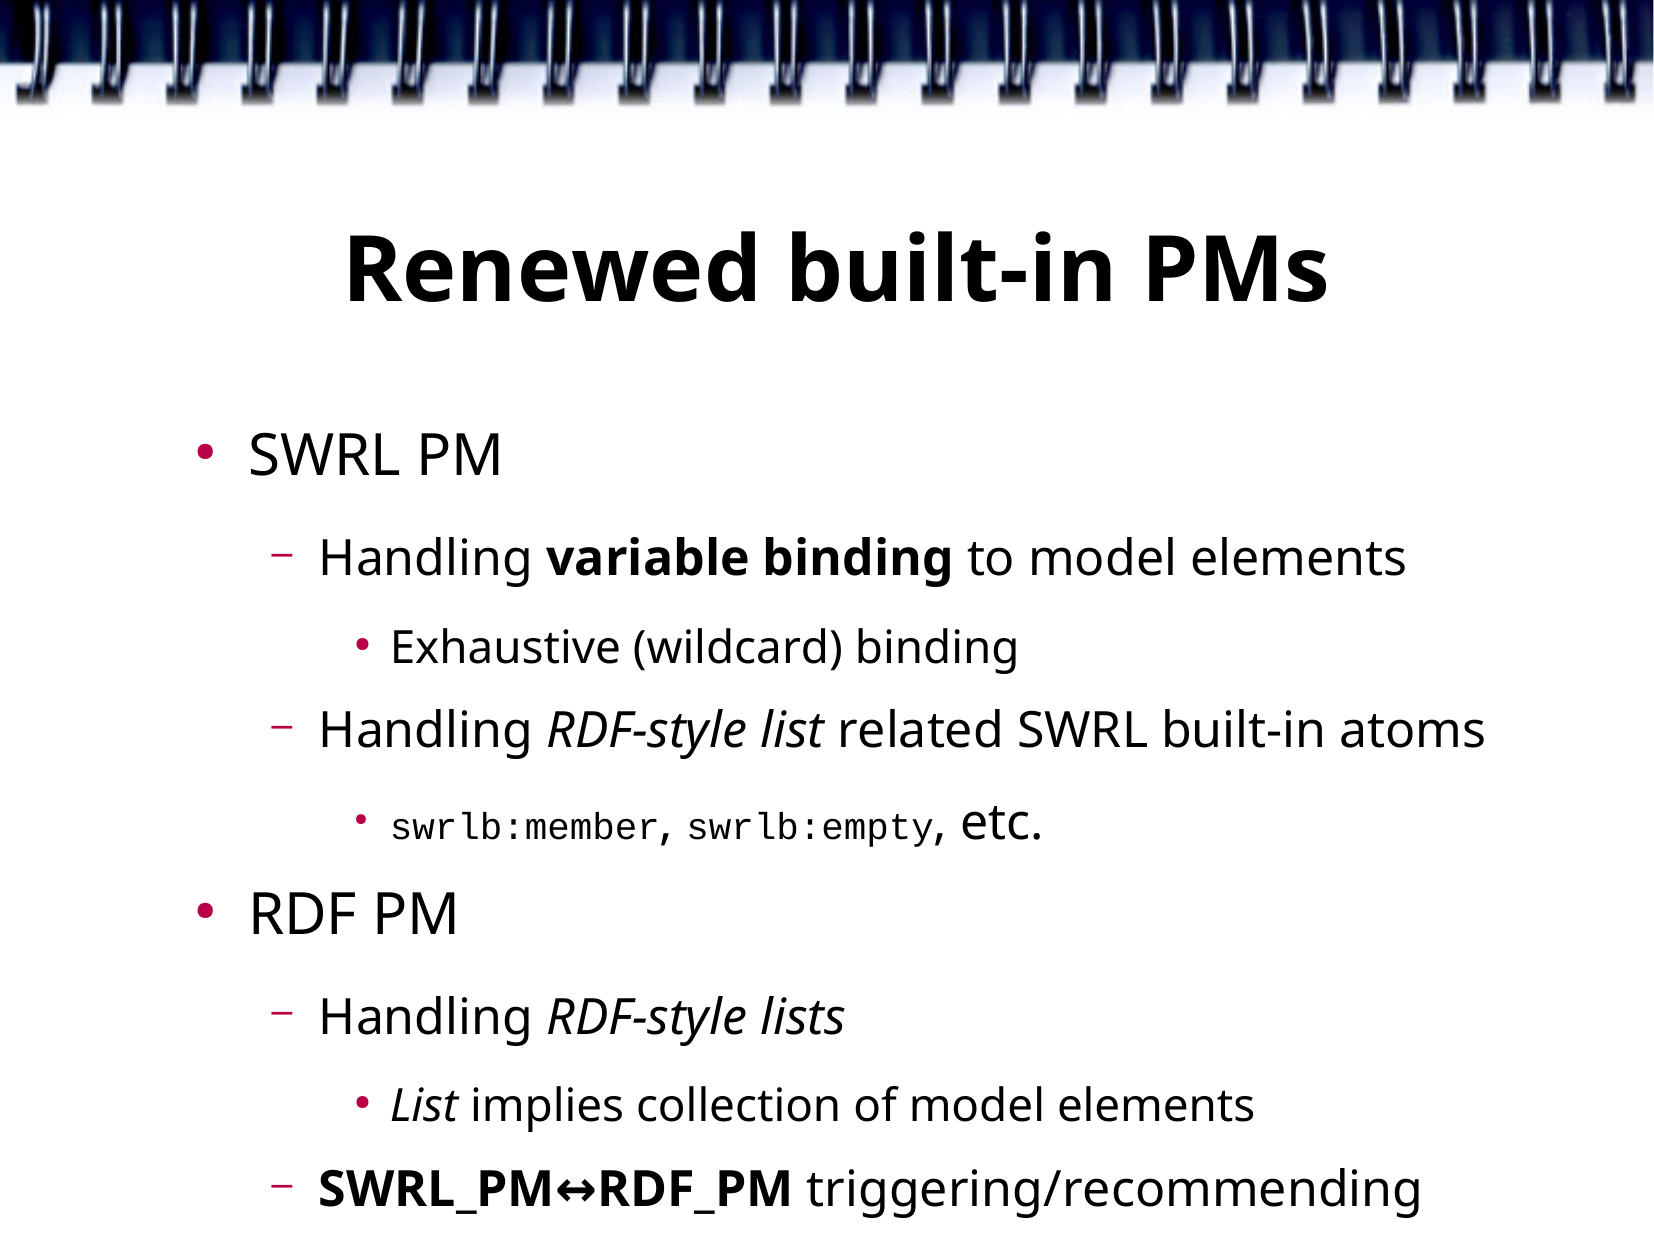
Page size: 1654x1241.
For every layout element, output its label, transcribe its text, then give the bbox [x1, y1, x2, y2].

picture [0, 0, 1654, 121]
title Renewed built-in PMs [139, 208, 1535, 323]
list SWRL PM Handling variable binding to model elements Exhaustive (wildcard) binding Handling RDF-style list related SWRL built-in atoms swrlb:member, swrlb:empty, etc. RDF PM Handling RDF-style lists List implies collection of model elements SWRL_PM↔RDF_PM triggering/recommending Model element bindings for object/property/subject [177, 413, 1565, 1241]
